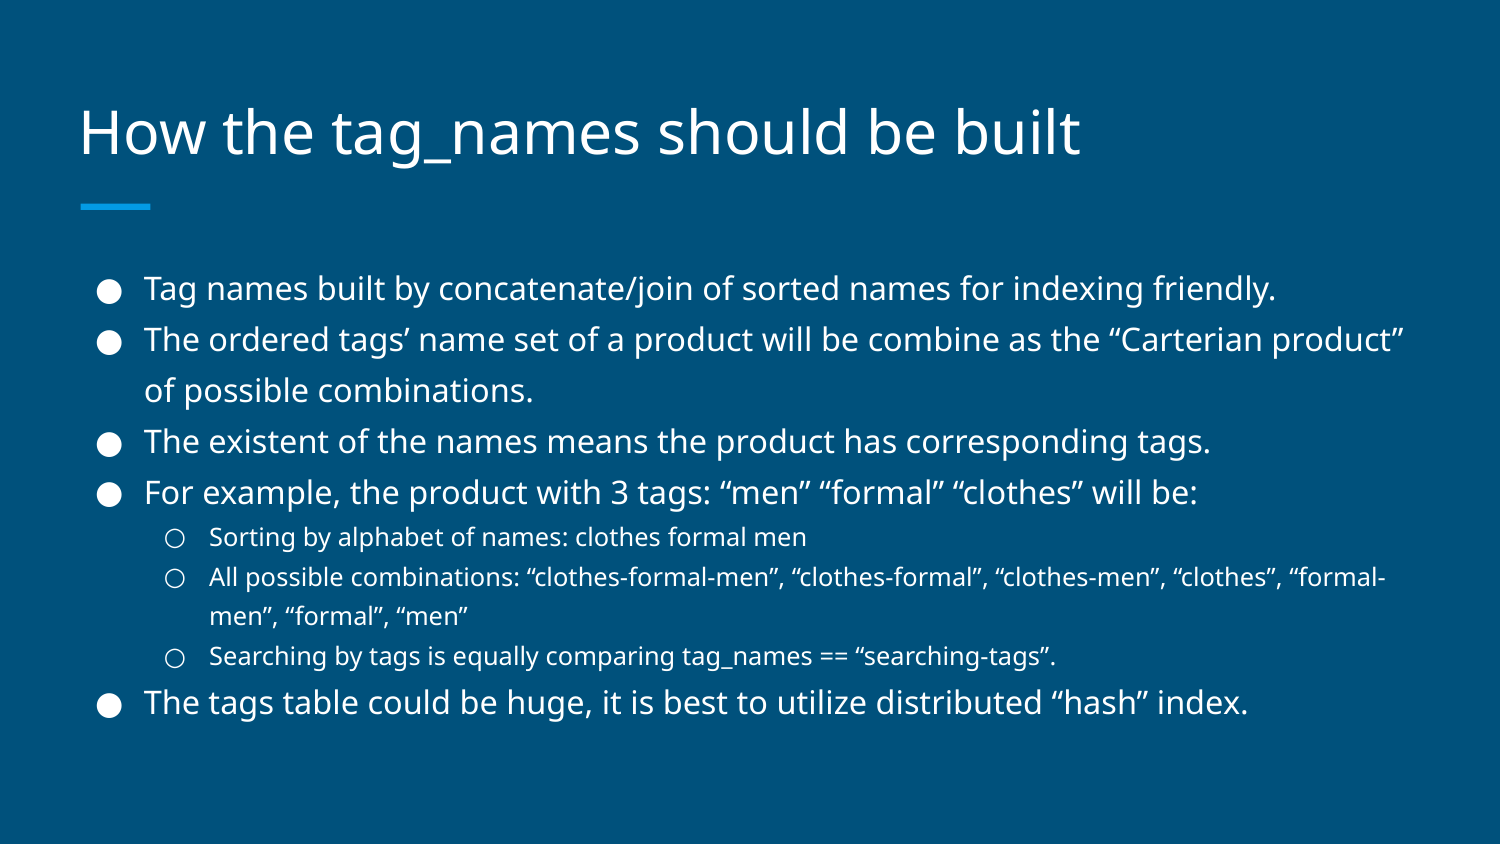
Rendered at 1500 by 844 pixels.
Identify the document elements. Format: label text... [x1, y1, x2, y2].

list Tag names built by concatenate/join of sorted names for indexing friendly. The ordered tags’ name set of a product will be combine as the “Carterian product” of possible combinations. The existent of the names means the product has corresponding tags. For example, the product with 3 tags: “men” “formal” “clothes” will be: Sorting by alphabet of names: clothes formal men All possible combinations: “clothes-formal-men”, “clothes-formal”, “clothes-men”, “clothes”, “formal-men”, “formal”, “men” Searching by tags is equally comparing tag_names == “searching-tags”. The tags table could be huge, it is best to utilize distributed “hash” index. [63, 244, 1437, 750]
title How the tag_names should be built [63, 75, 1437, 188]
